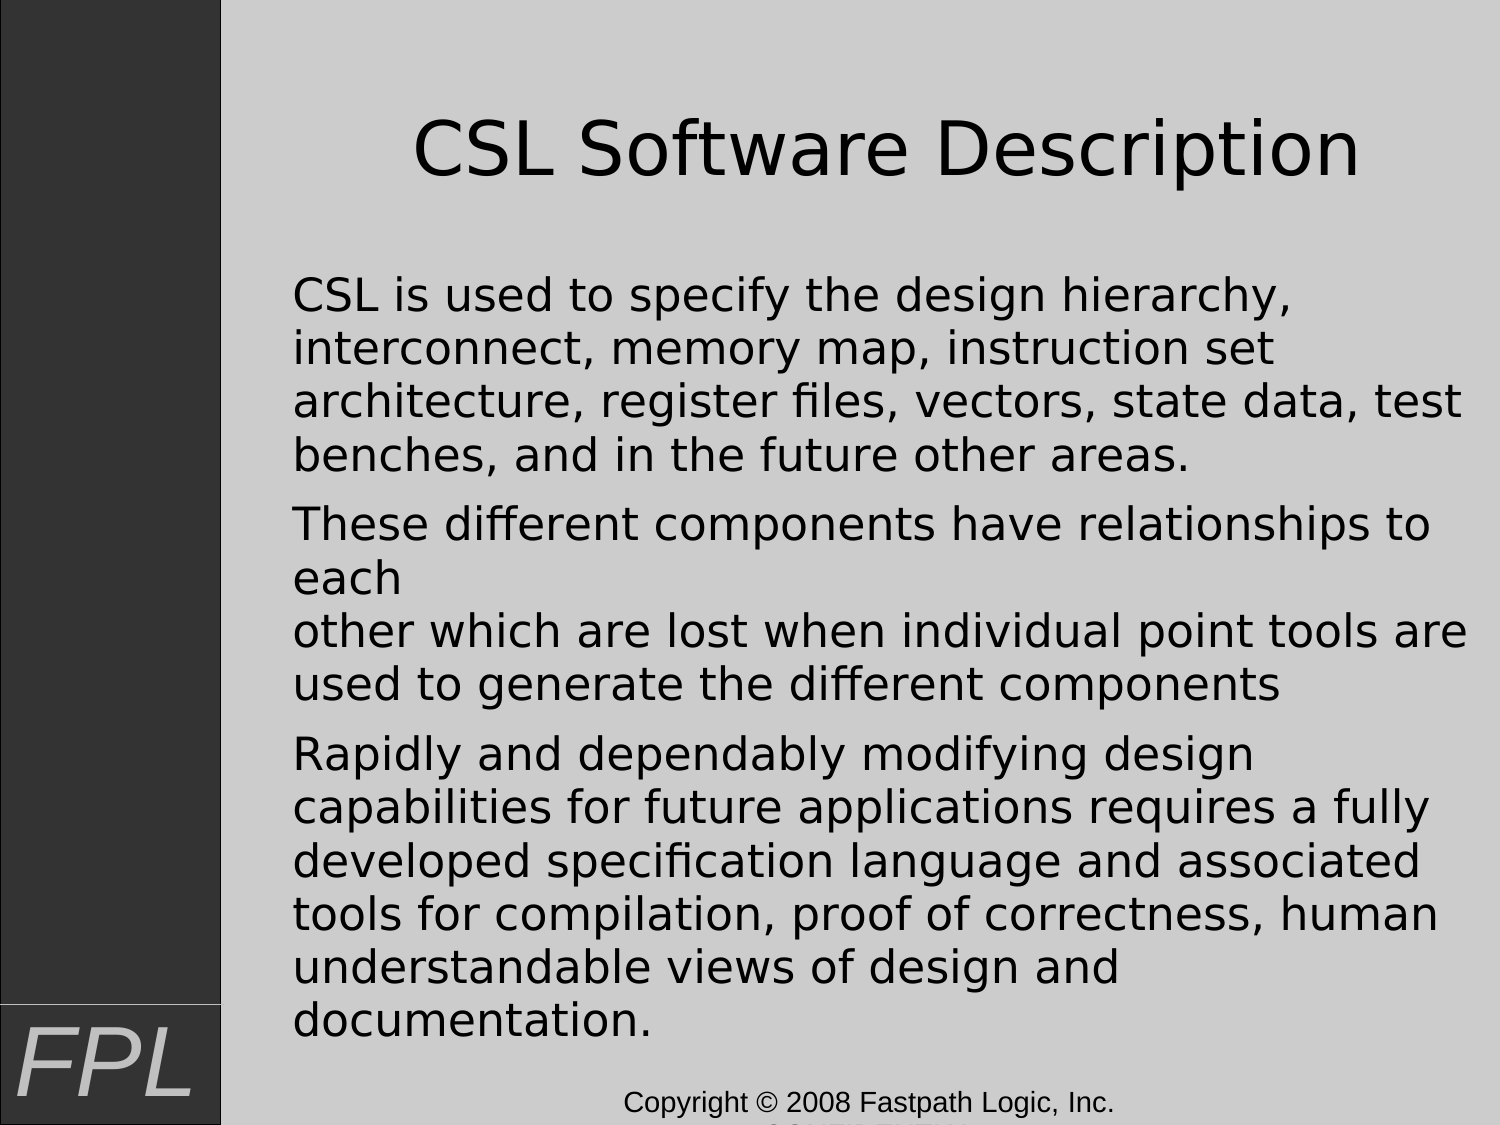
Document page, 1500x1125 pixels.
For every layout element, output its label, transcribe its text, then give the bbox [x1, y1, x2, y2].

subtitle CSL is used to specify the design hierarchy, interconnect, memory map, instruction set architecture, register files, vectors, state data, test benches, and in the future other areas. These different components have relationships to each other which are lost when individual point tools are used to generate the different components Rapidly and dependably modifying design capabilities for future applications requires a fully developed specification language and associated tools for compilation, proof of correctness, human understandable views of design and documentation. [292, 247, 1483, 1070]
title CSL Software Description [387, 52, 1388, 247]
